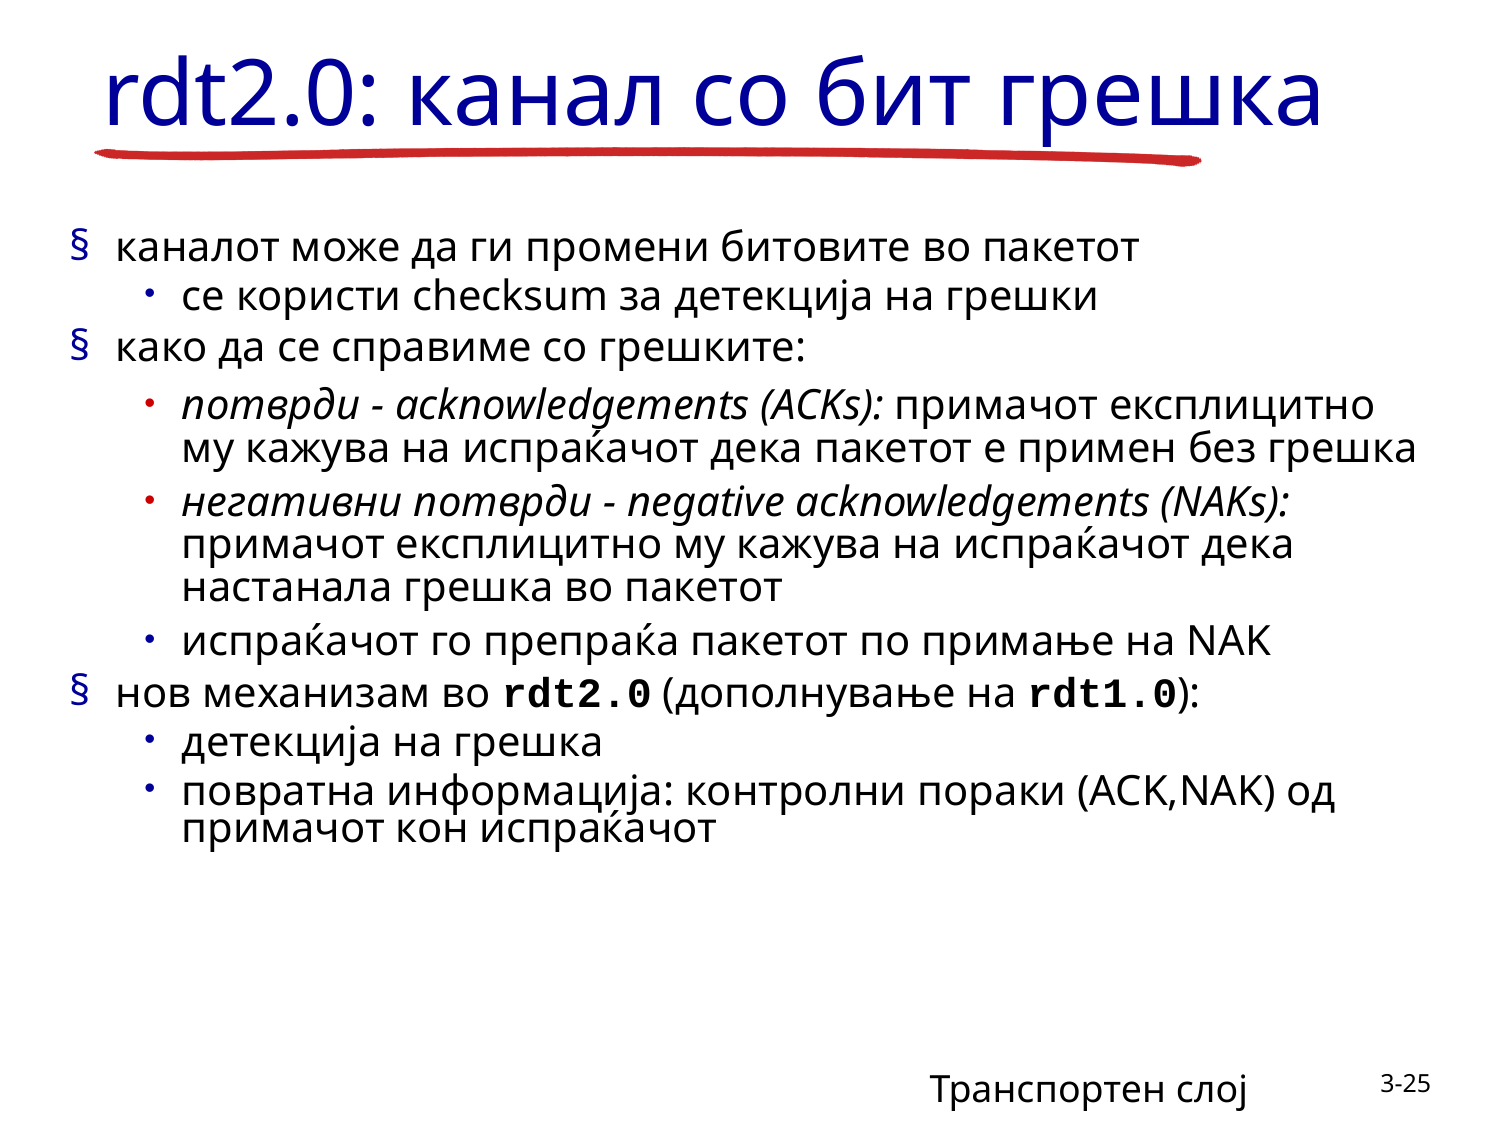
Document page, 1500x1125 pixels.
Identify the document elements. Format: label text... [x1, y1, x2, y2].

list каналот може да ги промени битовите во пакетот се користи checksum за детекција на грешки како да се справиме со грешките: потврди - acknowledgements (ACKs): примачот експлицитно му кажува на испраќачот дека пакетот е примен без грешка негативни потврди - negative acknowledgements (NAKs): примачот експлицитно му кажува на испраќачот дека настанала грешка во пакетот испраќачот го препраќа пакетот по примање на NAK нов механизам во rdt2.0 (дополнување на rdt1.0): детекција на грешка повратна информација: контролни пораки (ACK,NAK) од примачот кон испраќачот [54, 224, 1444, 954]
title rdt2.0: канал со бит грешка [87, 26, 1400, 191]
footer Транспортен слој [914, 1057, 1390, 1105]
slide_number 3-<number> [1365, 1060, 1477, 1106]
picture [89, 142, 1215, 172]
